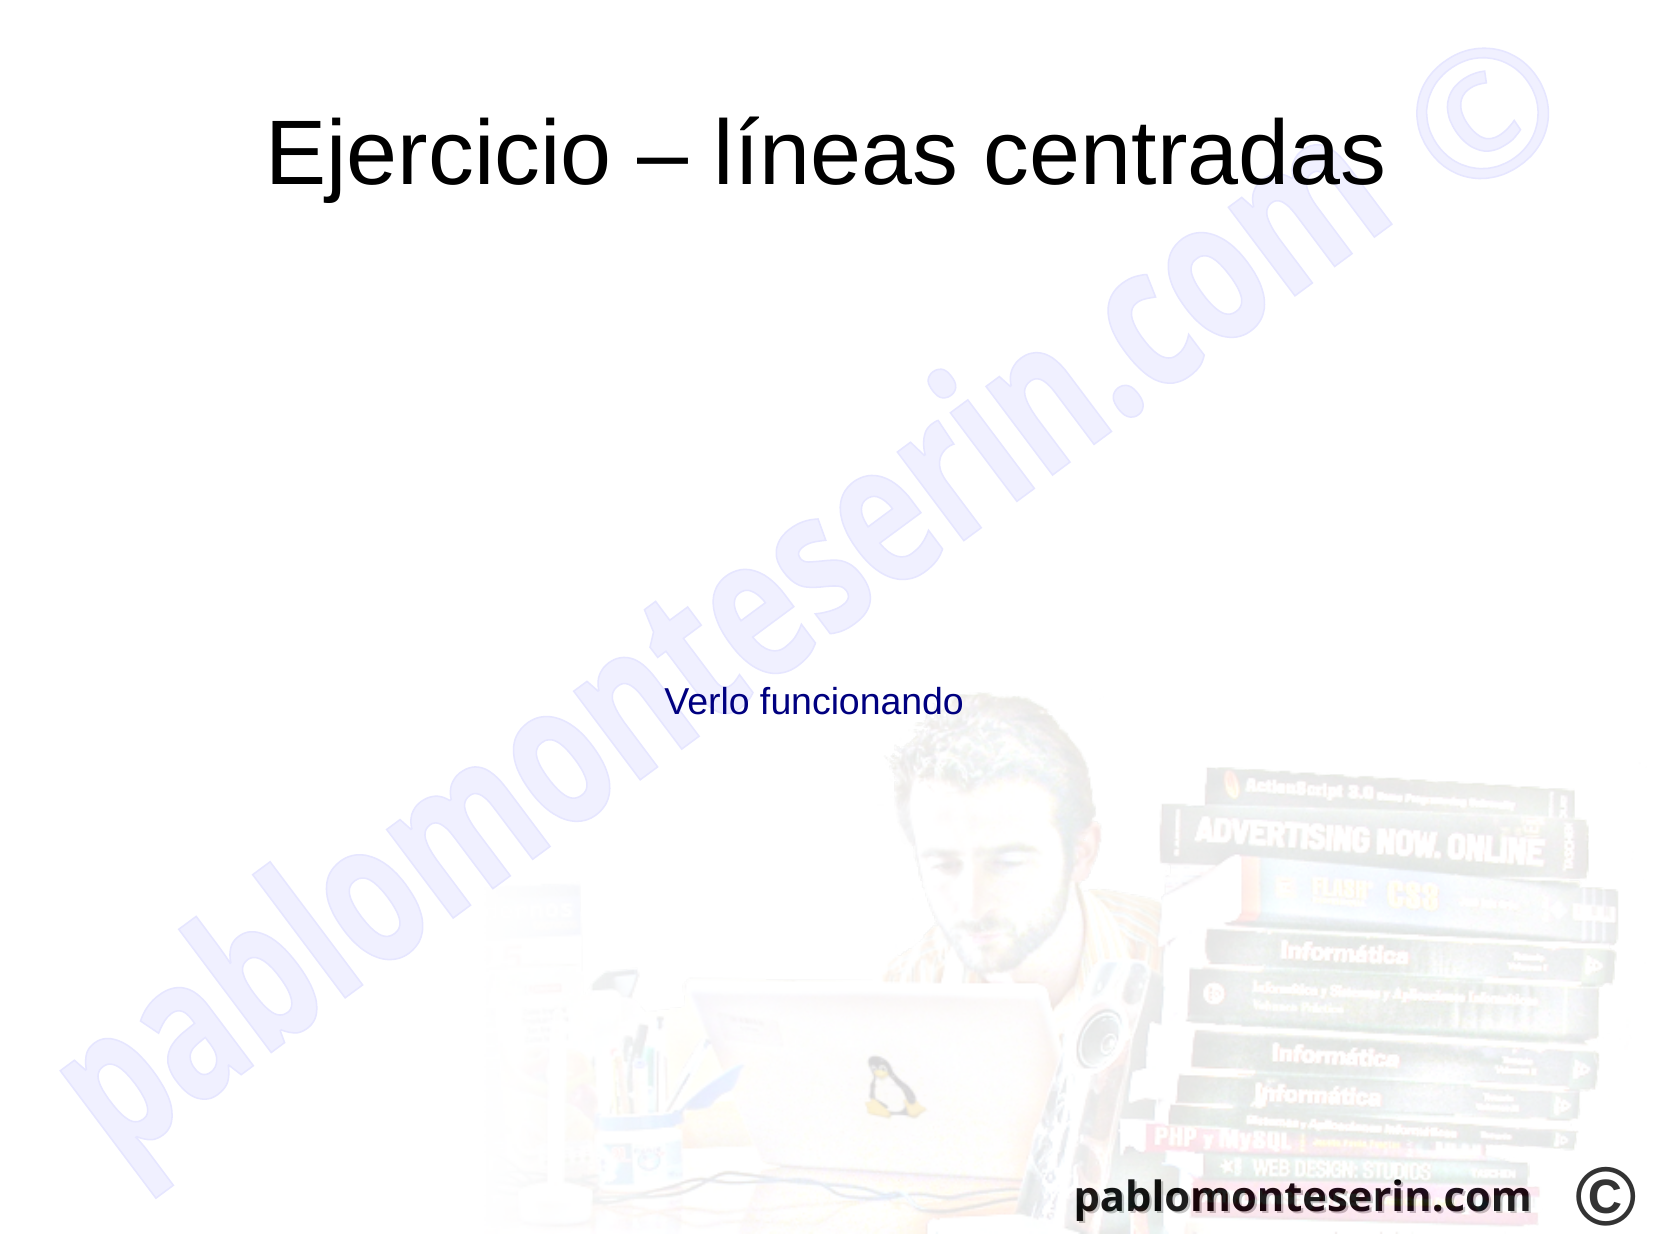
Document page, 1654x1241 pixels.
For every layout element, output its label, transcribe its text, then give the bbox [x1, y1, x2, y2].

picture [468, 674, 1654, 1234]
text_box Verlo funcionando [649, 673, 979, 731]
title Ejercicio – líneas centradas [82, 49, 1571, 257]
